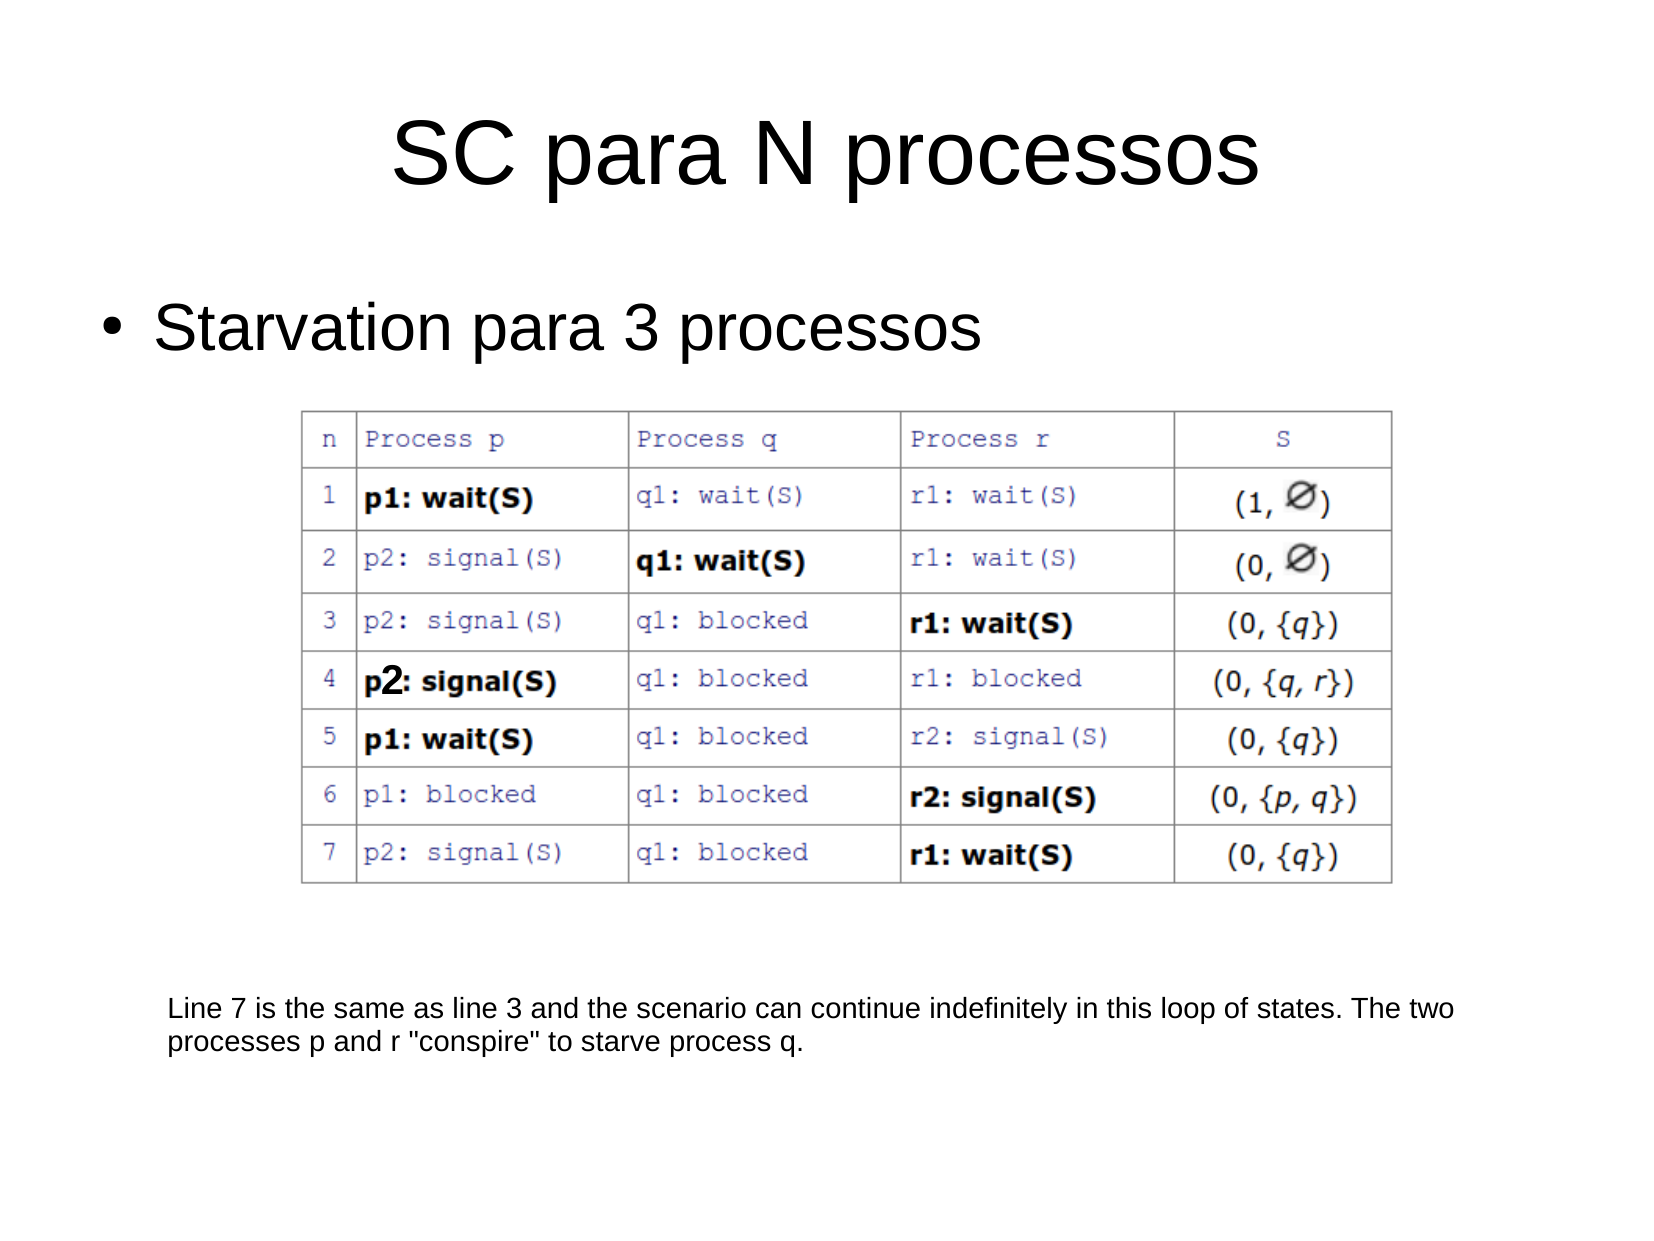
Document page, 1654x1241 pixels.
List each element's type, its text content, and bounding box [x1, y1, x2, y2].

list Starvation para 3 processos [82, 290, 1538, 1010]
text_box 2 [366, 649, 420, 711]
text_box Line 7 is the same as line 3 and the scenario can continue indefinitely in this loop of states. The two processes p and r "conspire" to starve process q. [152, 984, 1550, 1065]
title SC para N processos [82, 49, 1571, 257]
